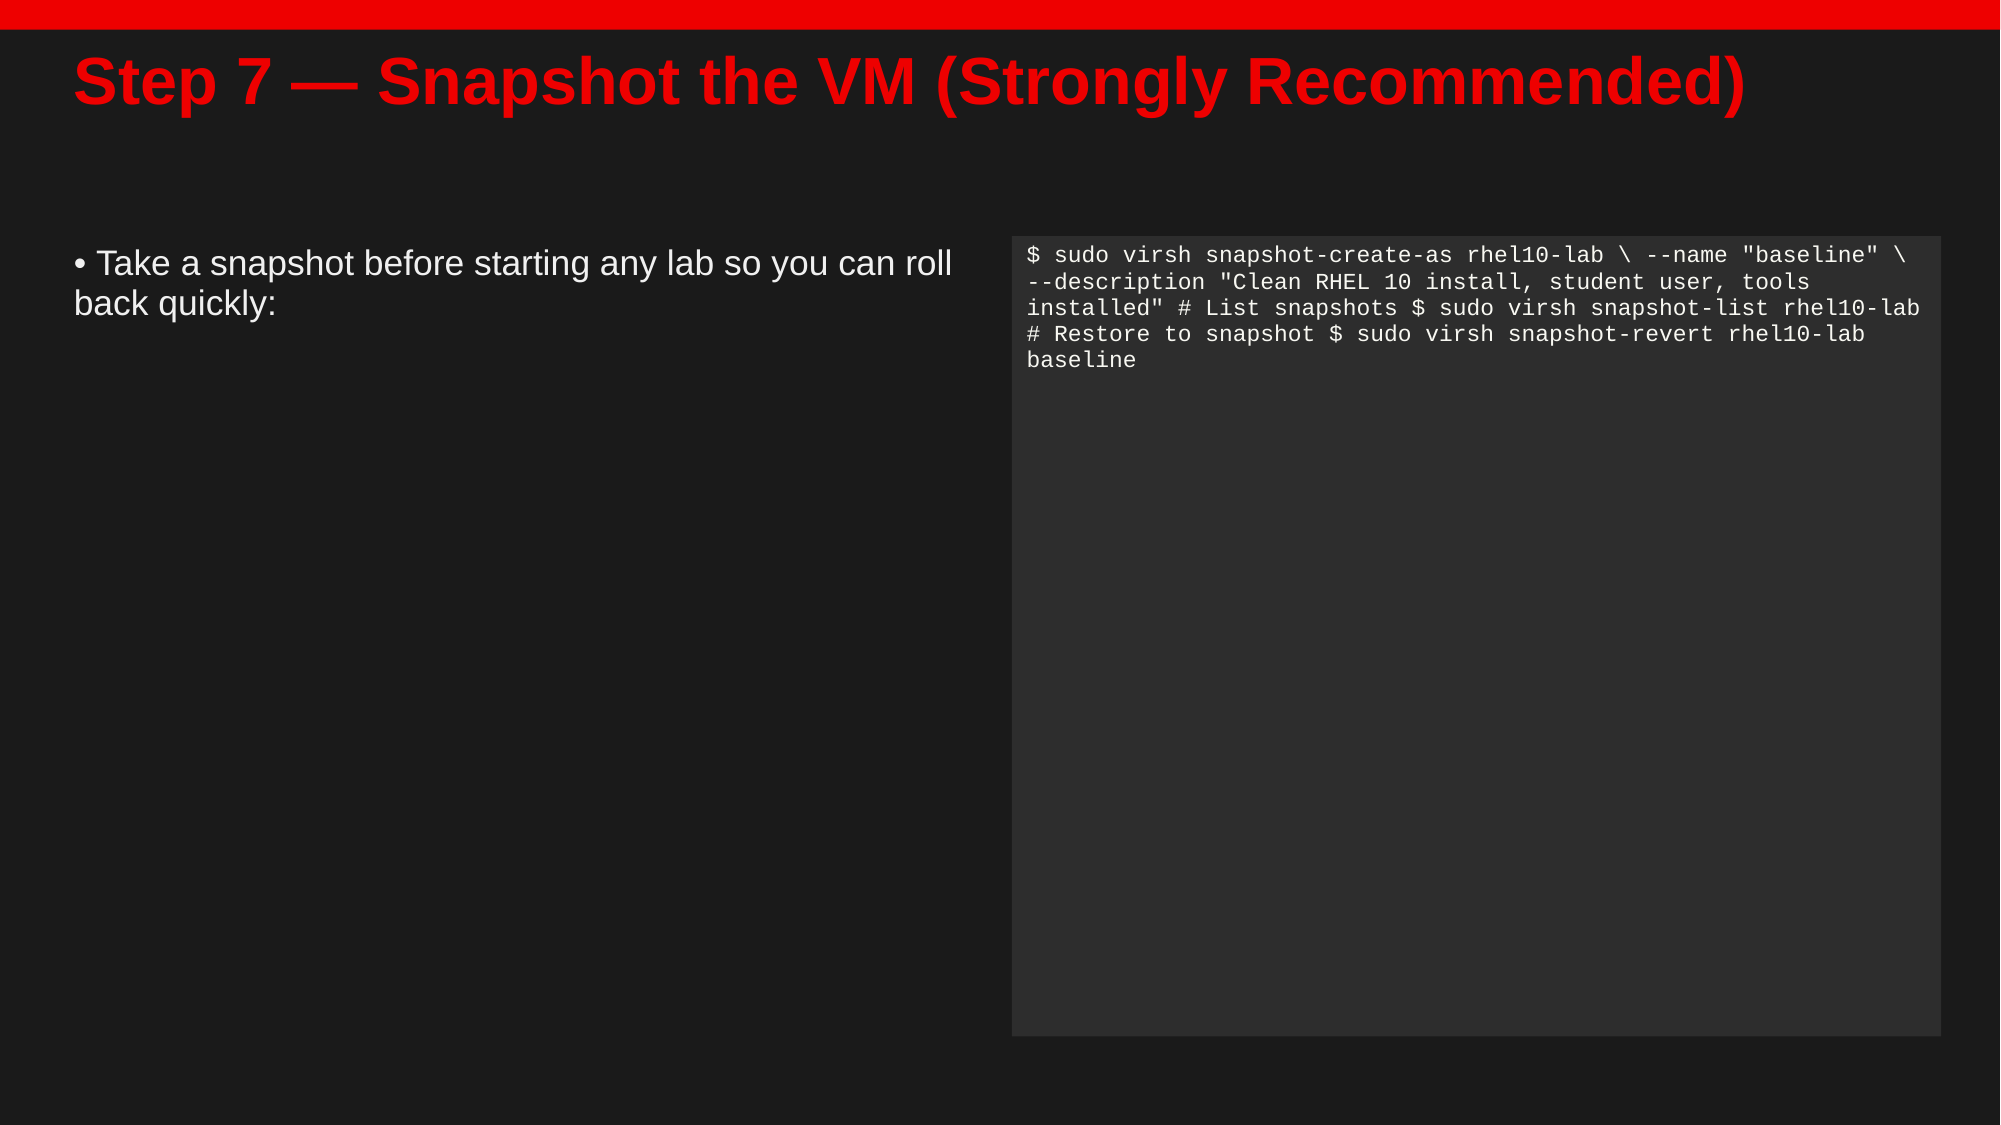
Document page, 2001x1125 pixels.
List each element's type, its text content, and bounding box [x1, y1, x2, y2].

text_box • Take a snapshot before starting any lab so you can roll back quickly: [59, 236, 989, 1037]
text_box Step 7 — Snapshot the VM (Strongly Recommended) [59, 36, 1942, 208]
text_box [0, 0, 2001, 30]
text_box $ sudo virsh snapshot-create-as rhel10-lab \ --name "baseline" \ --description "Clean RHEL 10 install, student user, tools installed" # List snapshots $ sudo virsh snapshot-list rhel10-lab # Restore to snapshot $ sudo virsh snapshot-revert rhel10-lab baseline [1011, 236, 1942, 1037]
